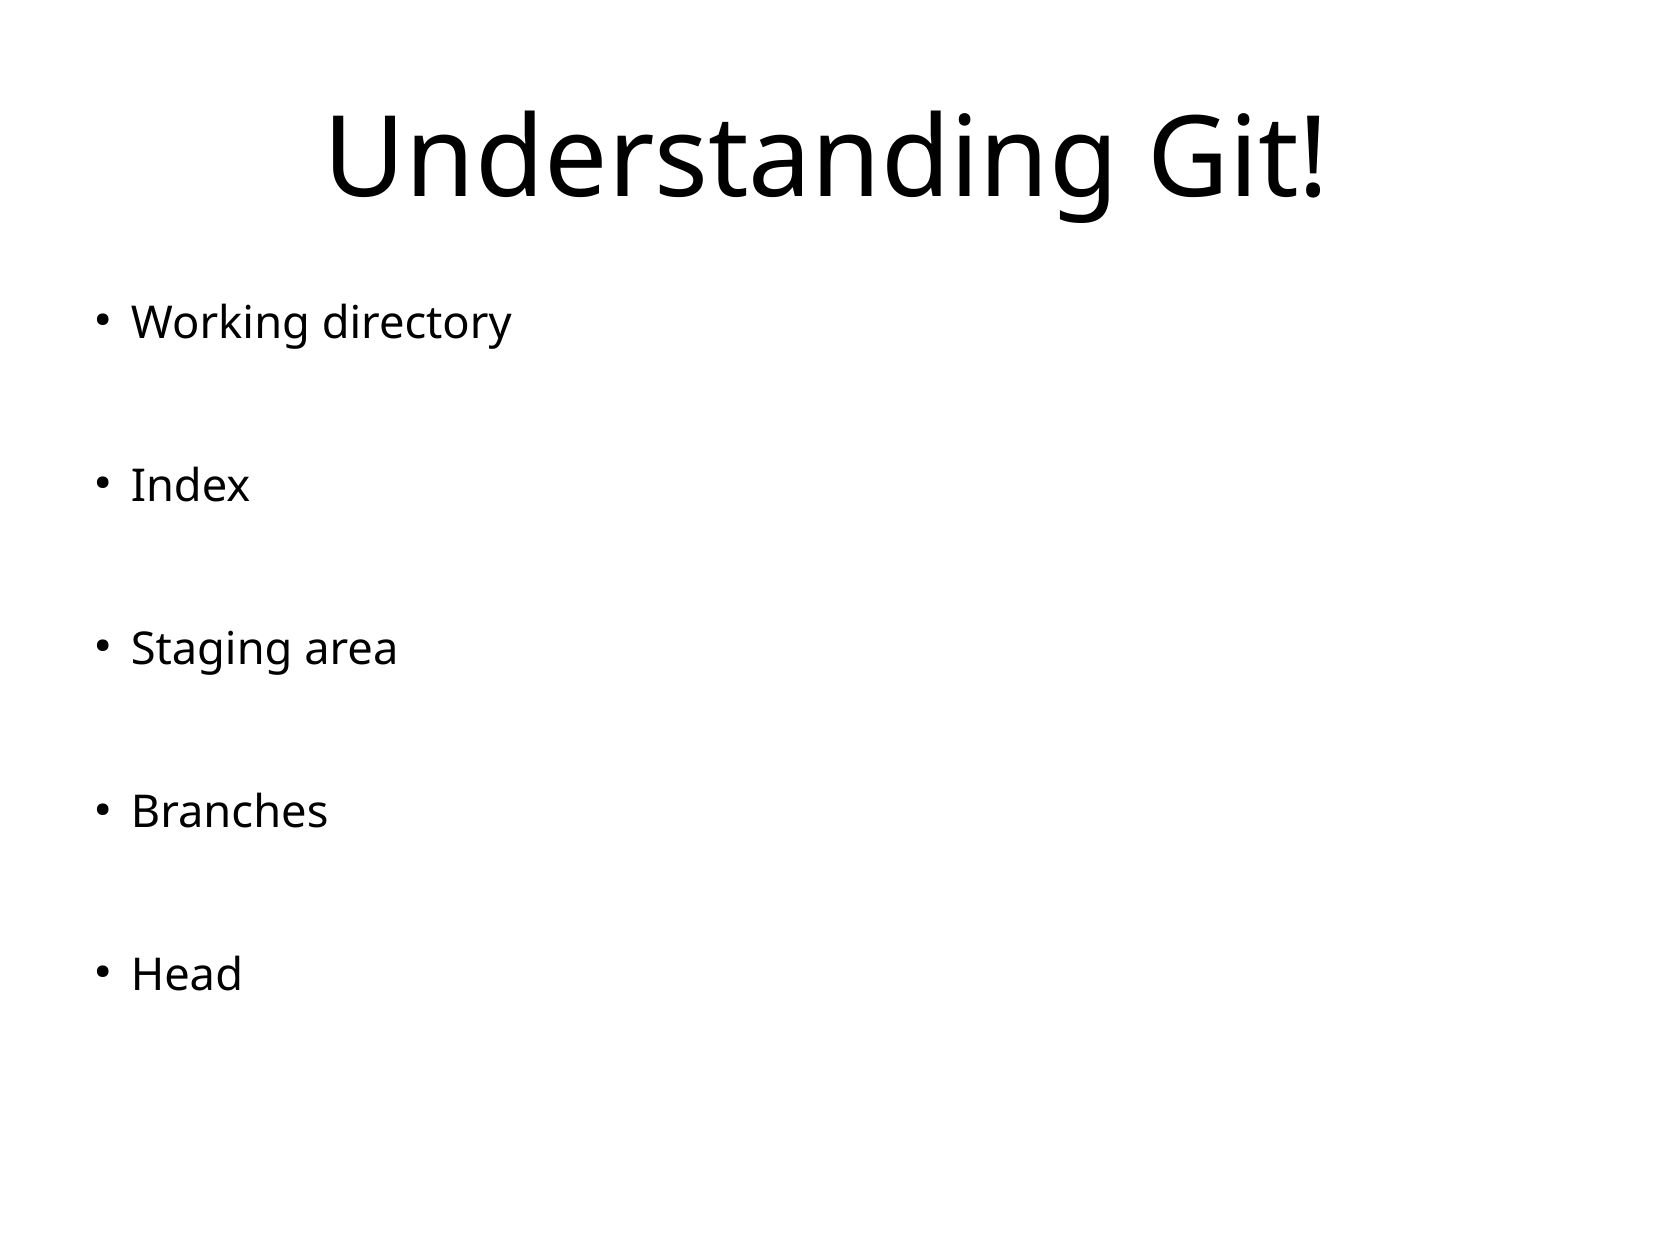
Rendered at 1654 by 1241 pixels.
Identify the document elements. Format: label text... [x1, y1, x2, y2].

list Working directory Index Staging area Branches Head [82, 290, 1571, 1010]
title Understanding Git! [82, 49, 1571, 257]
